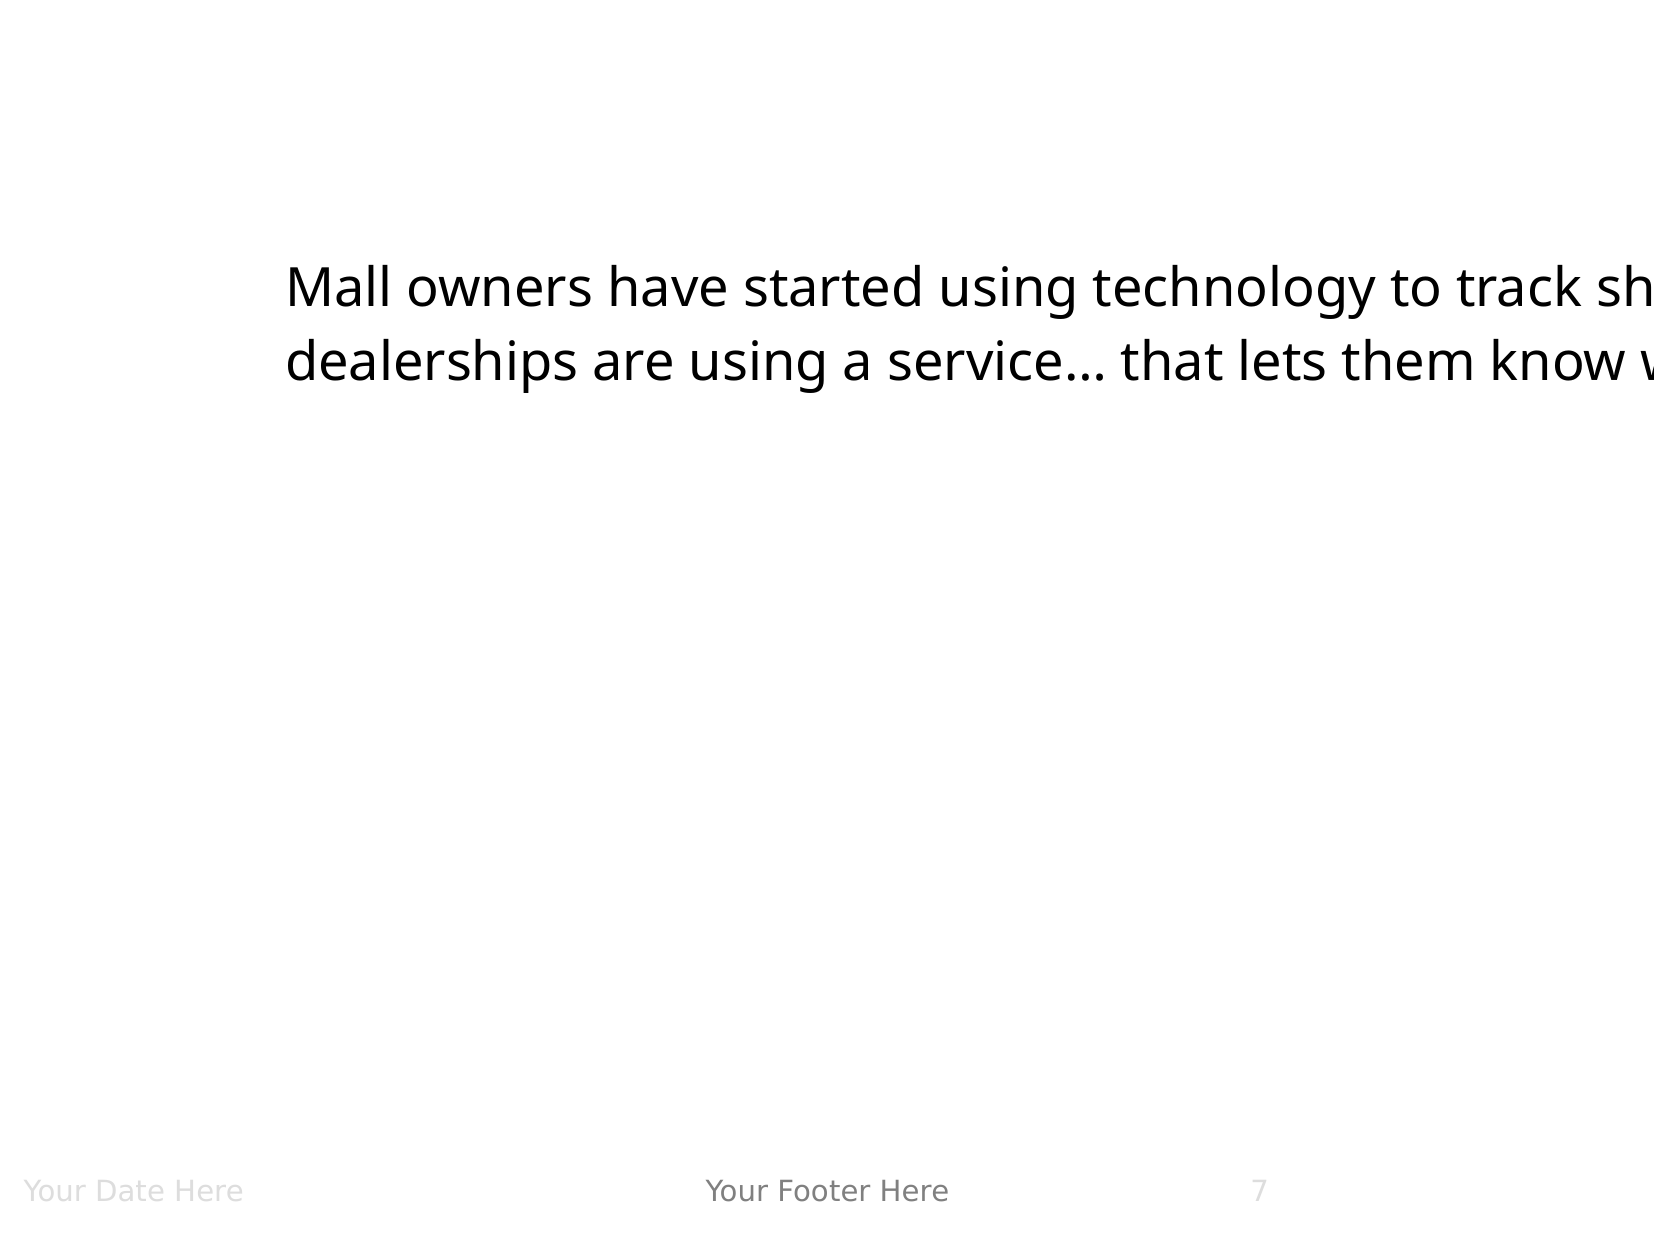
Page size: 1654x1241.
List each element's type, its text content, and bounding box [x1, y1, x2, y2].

text_box Your Footer Here [565, 1172, 1090, 1241]
text_box [1250, 1172, 1636, 1241]
text_box Your Date Here [23, 1172, 409, 1241]
text_box Mall owners have started using technology to track shoppers on the signals emitted by the cell phones in their pockets. Retailers such as Whole Foods have used digital signs that are actually facial recognition scanners. Some car dealerships are using a service… that lets them know which cars you have browsed online, if you have given them your email address, before you arrive on the dealership lot. [270, 240, 1476, 904]
